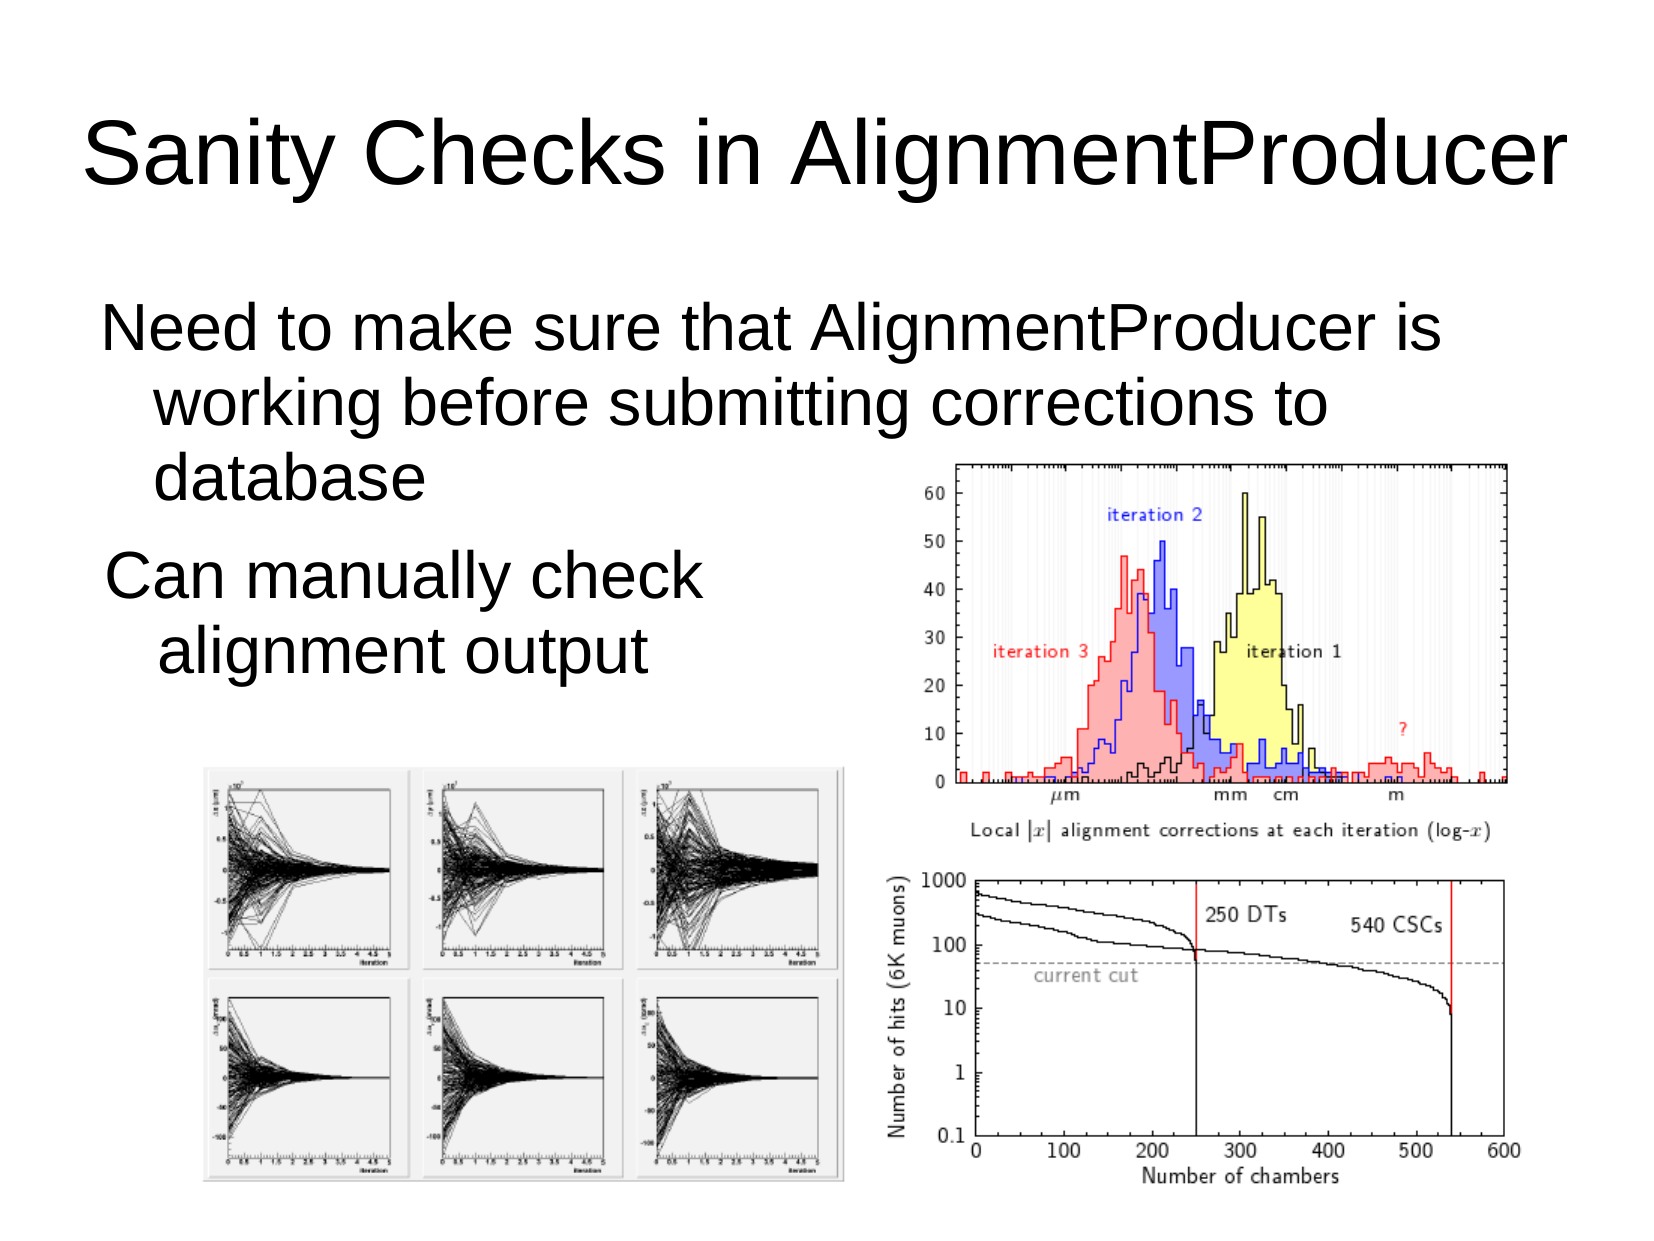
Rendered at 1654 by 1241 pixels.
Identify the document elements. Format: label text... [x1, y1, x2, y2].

list Can manually check alignment output [86, 538, 863, 751]
picture [187, 540, 1538, 1200]
title Sanity Checks in AlignmentProducer [0, 49, 1654, 257]
list Need to make sure that AlignmentProducer is working before submitting corrections to database [82, 290, 1571, 540]
